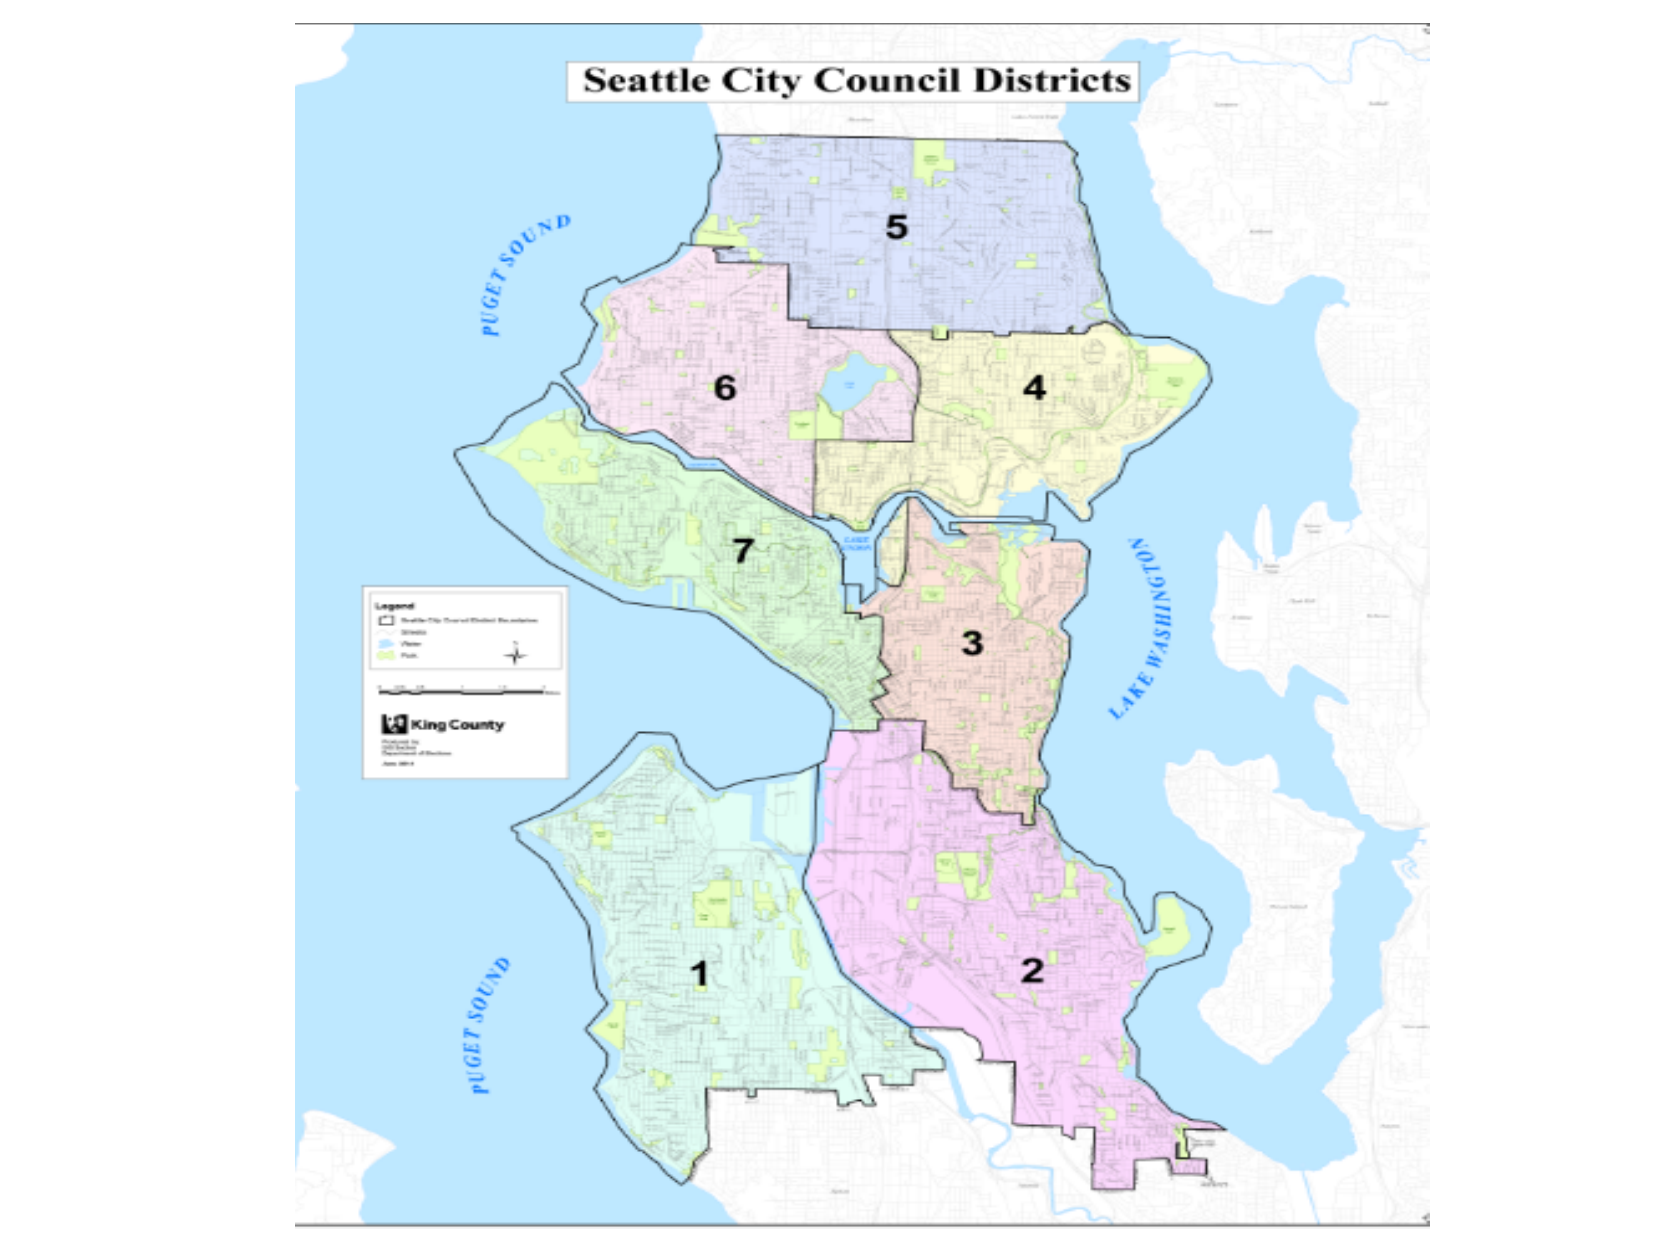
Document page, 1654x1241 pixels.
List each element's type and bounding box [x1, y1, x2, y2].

picture [295, 23, 1430, 1229]
